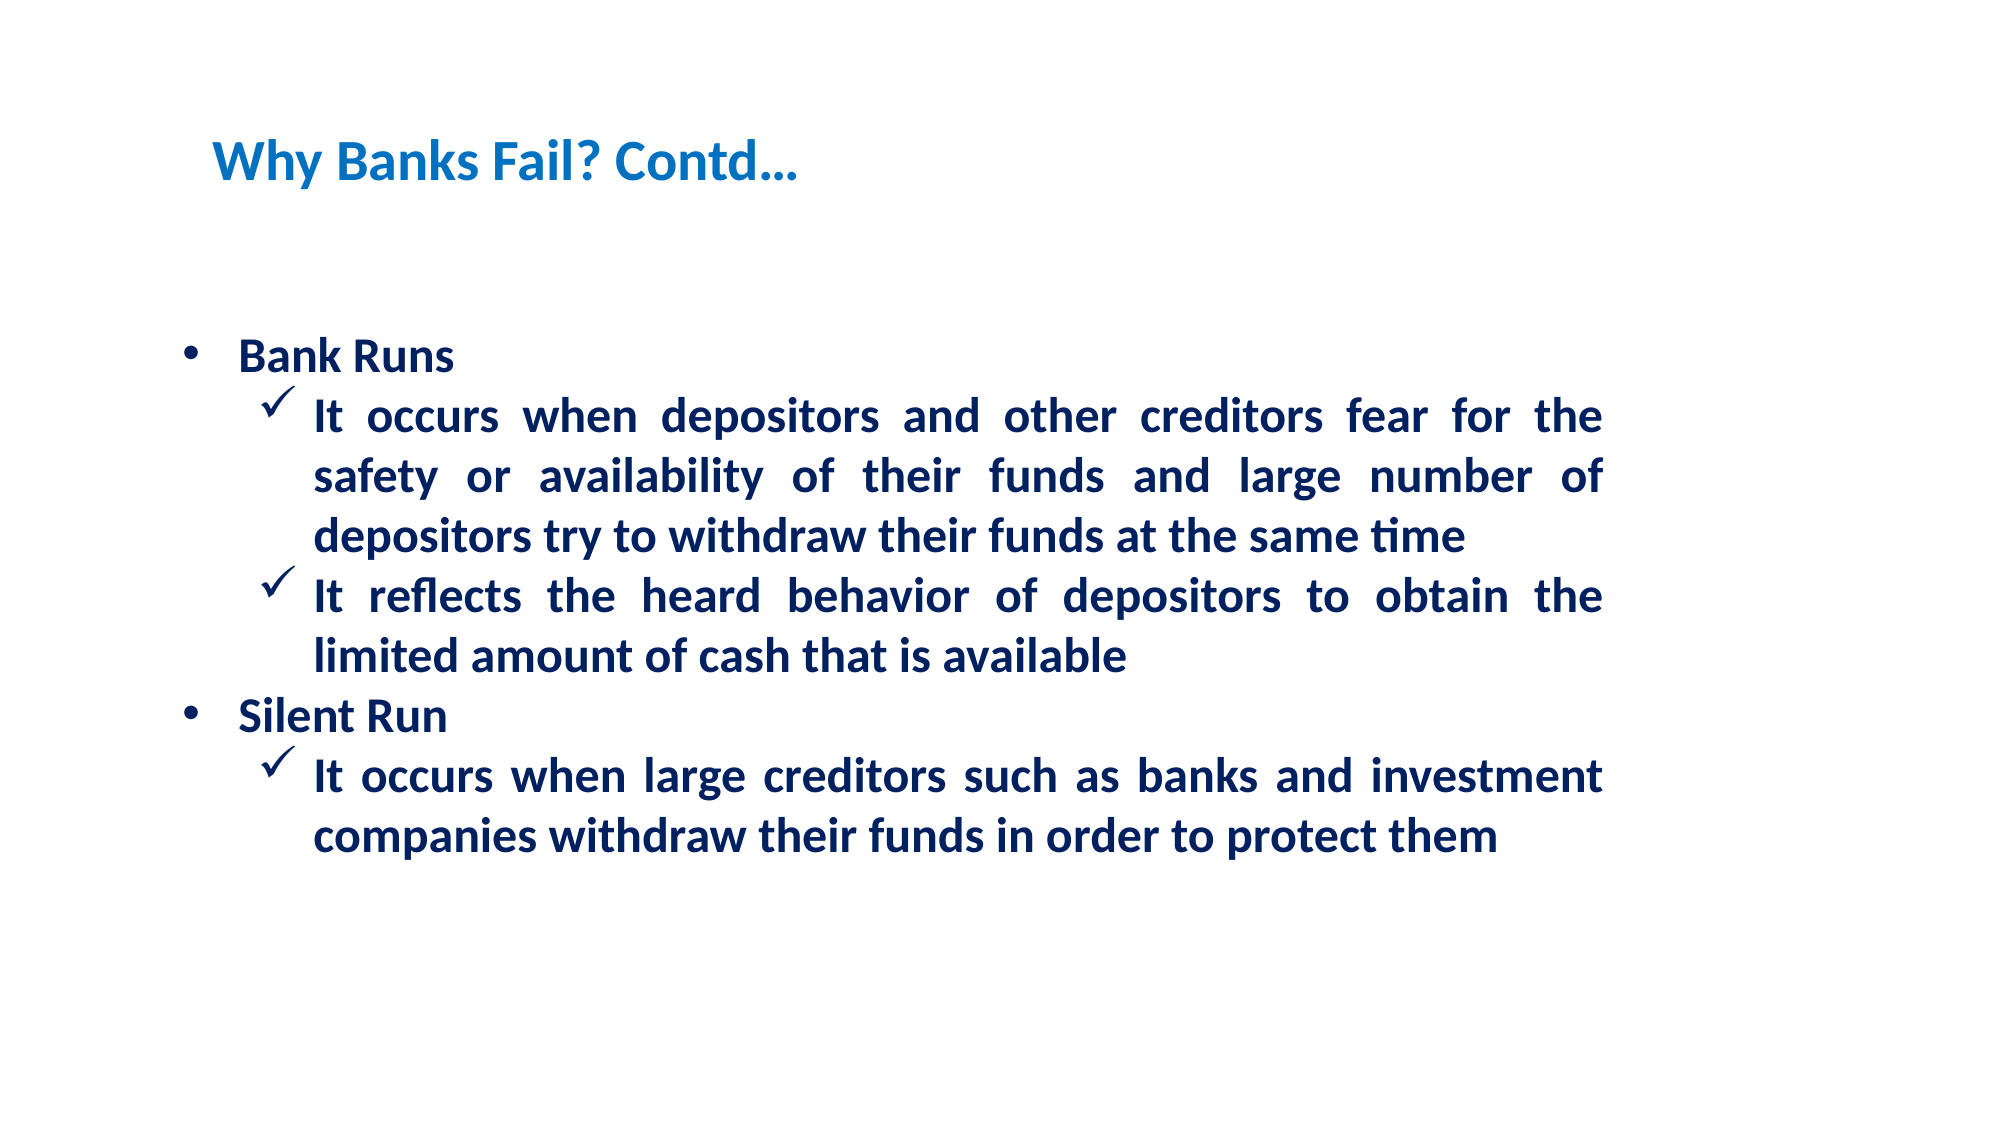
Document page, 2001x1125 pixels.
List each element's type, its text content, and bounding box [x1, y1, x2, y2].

text_box Why Banks Fail? Contd… [197, 114, 1724, 200]
text_box Bank Runs It occurs when depositors and other creditors fear for the safety or availability of their funds and large number of depositors try to withdraw their funds at the same time It reflects the heard behavior of depositors to obtain the limited amount of cash that is available Silent Run It occurs when large creditors such as banks and investment companies withdraw their funds in order to protect them [167, 315, 1620, 930]
